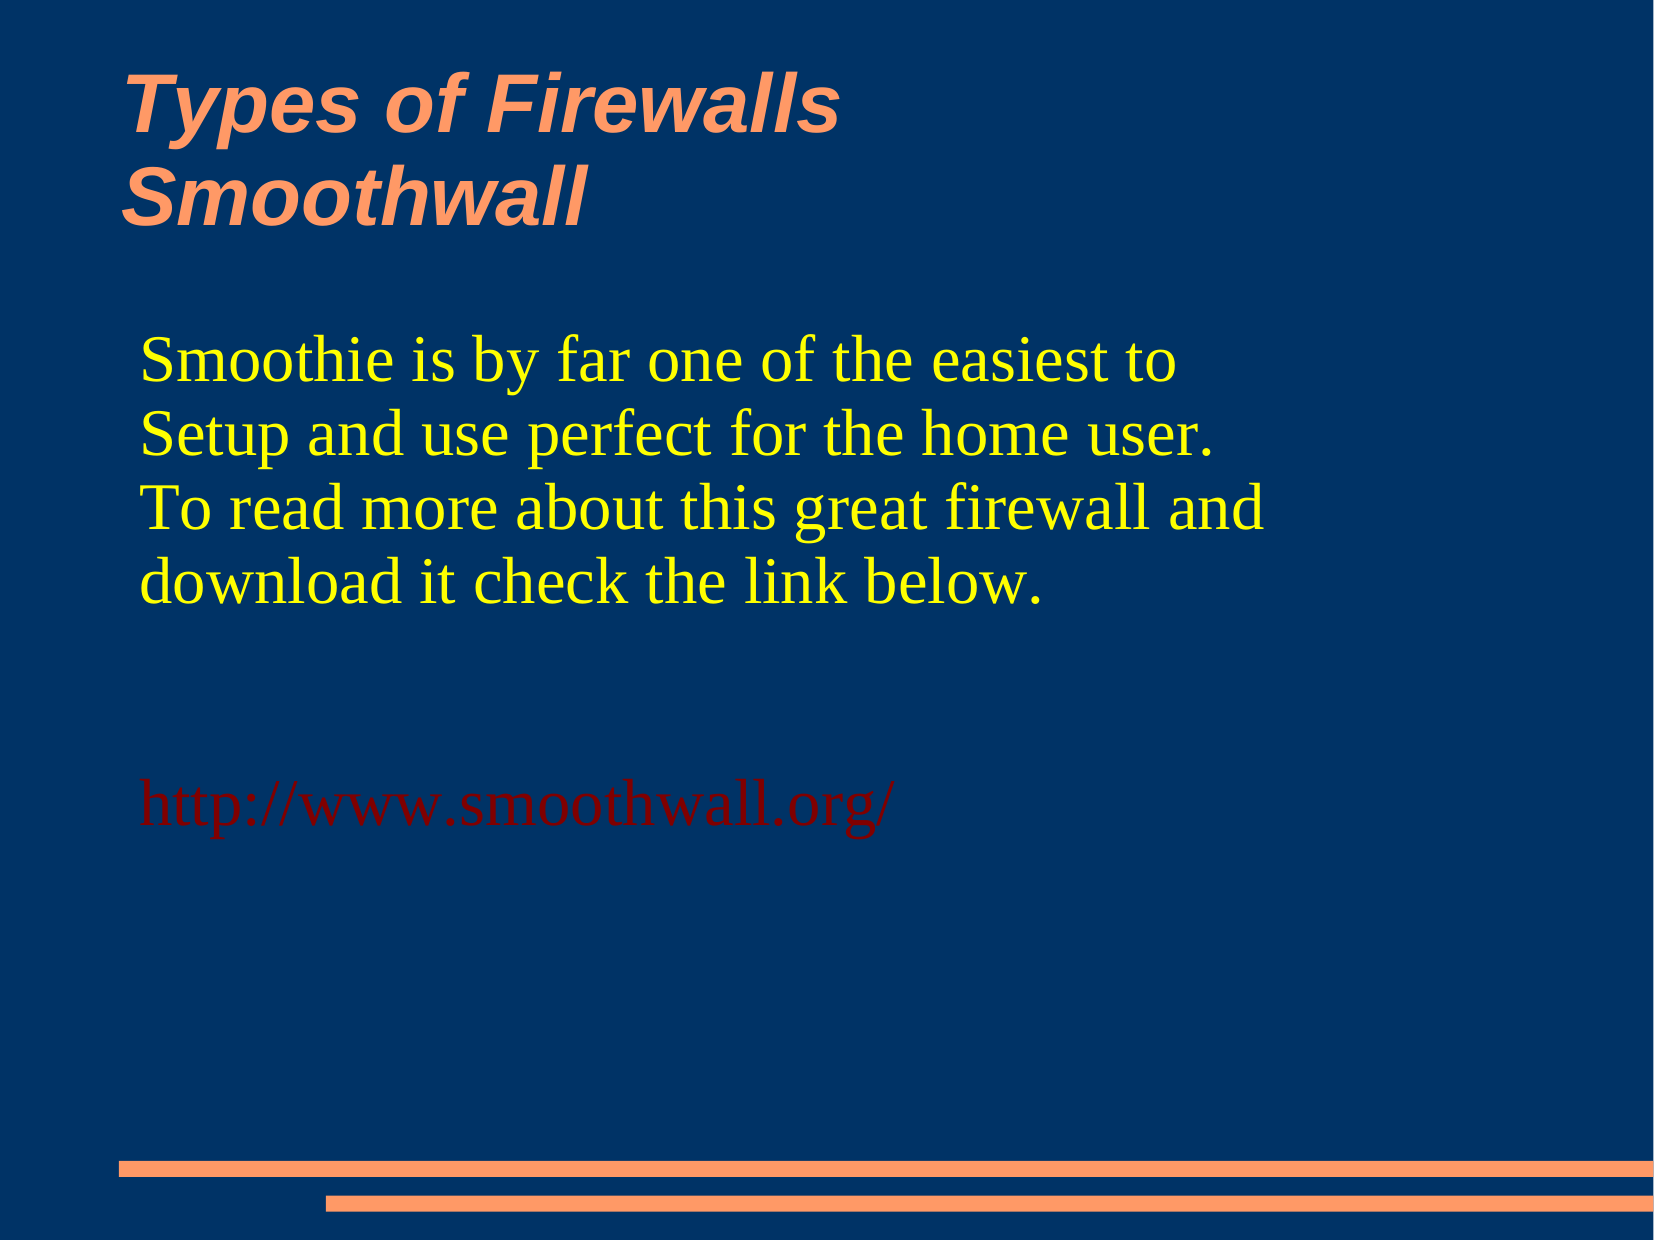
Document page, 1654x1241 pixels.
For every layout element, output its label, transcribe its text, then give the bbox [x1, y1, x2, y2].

title Types of Firewalls Smoothwall [121, 46, 1534, 254]
list Smoothie is by far one of the easiest to Setup and use perfect for the home user. To read more about this great firewall and download it check the link below. http://www.smoothwall.org/ [121, 322, 1561, 1133]
